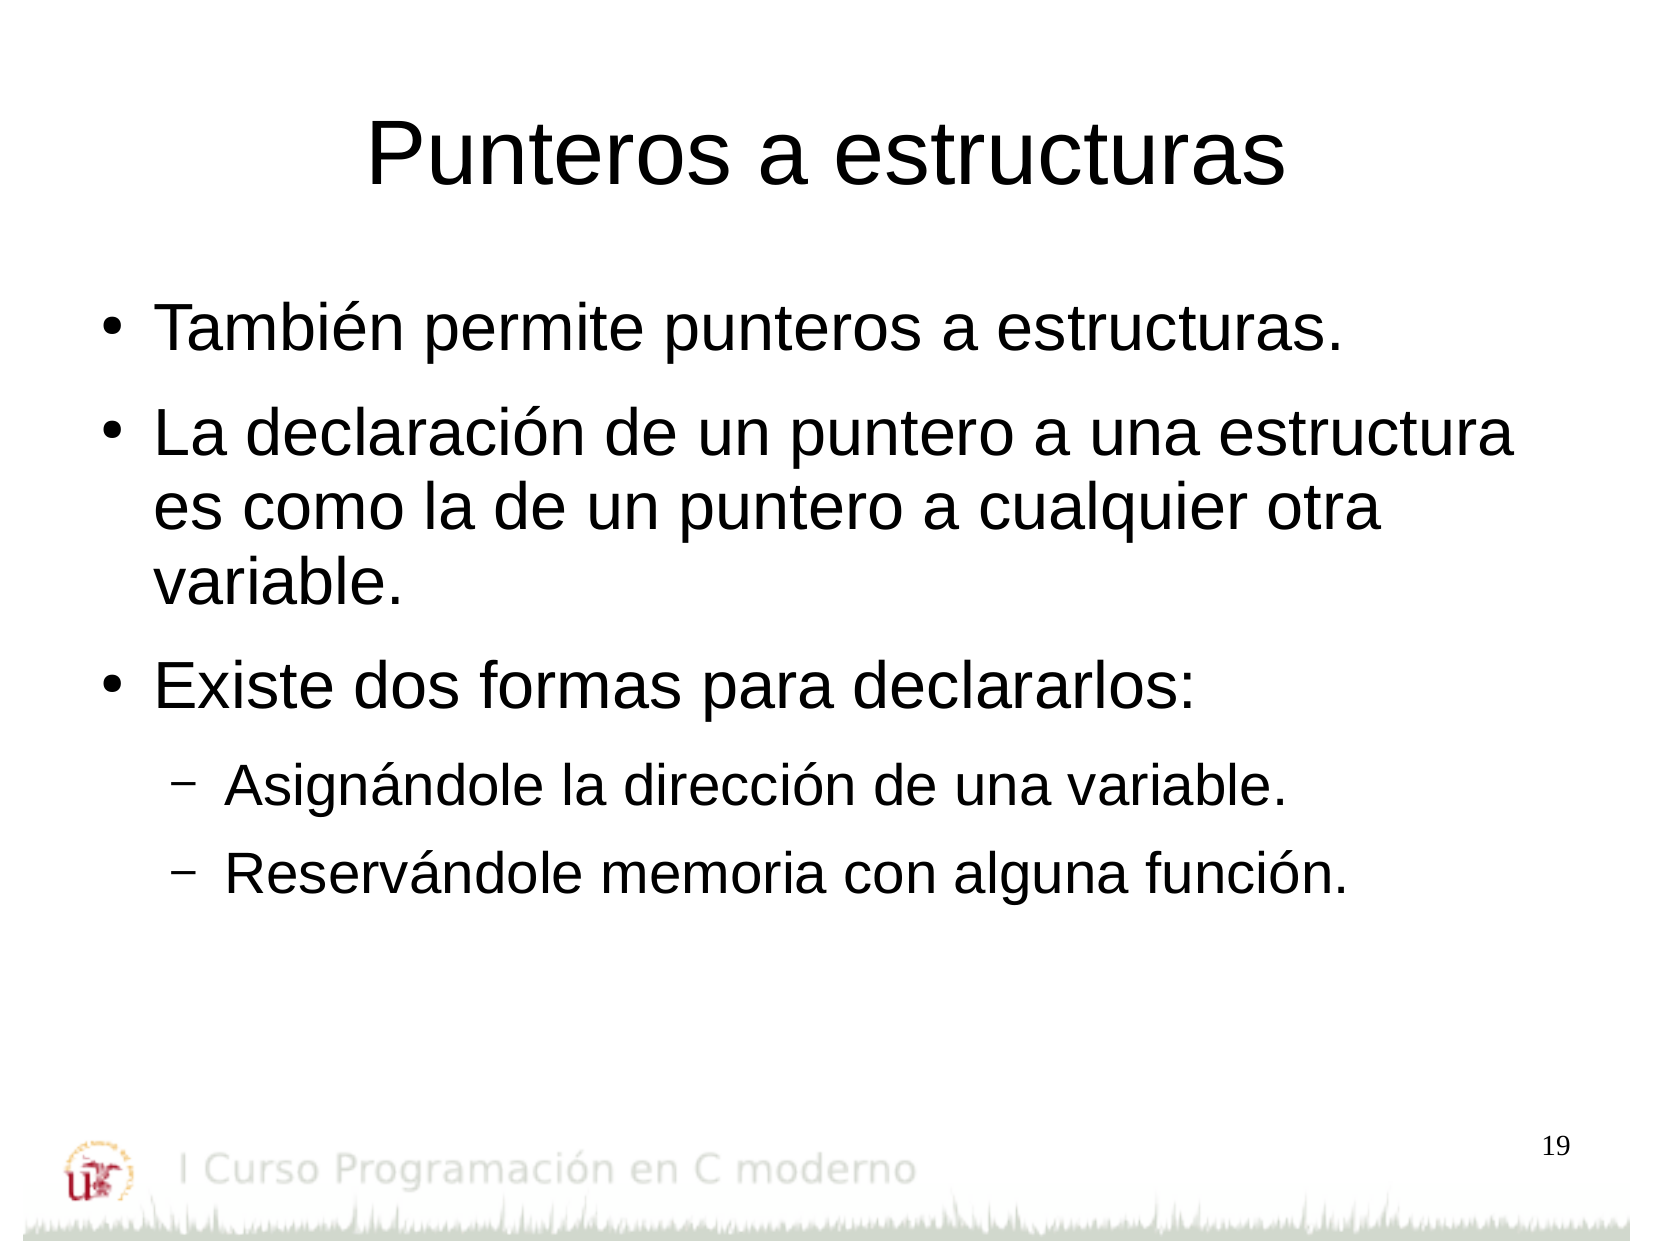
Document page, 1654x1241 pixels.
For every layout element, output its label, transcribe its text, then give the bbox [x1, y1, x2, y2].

picture [23, 1136, 1630, 1241]
title Punteros a estructuras [82, 49, 1571, 257]
list También permite punteros a estructuras. La declaración de un puntero a una estructura es como la de un puntero a cualquier otra variable. Existe dos formas para declararlos: Asignándole la dirección de una variable. Reservándole memoria con alguna función. [82, 290, 1538, 1010]
